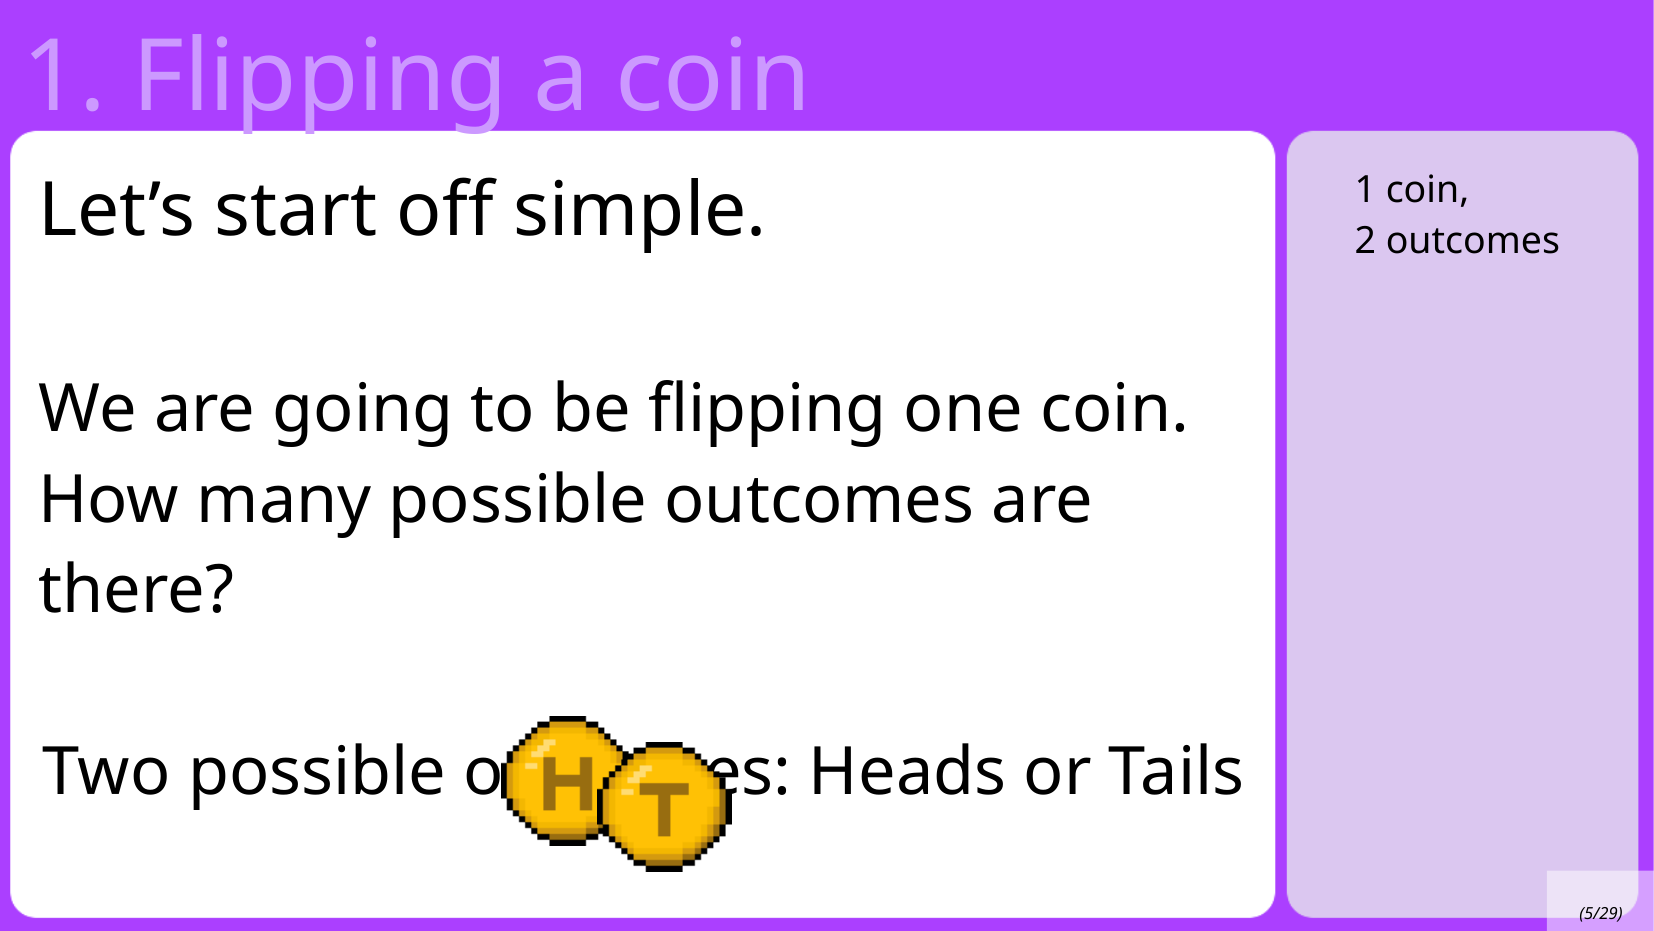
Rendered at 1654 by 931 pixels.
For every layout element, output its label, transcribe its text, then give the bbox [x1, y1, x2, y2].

title 1. Flipping a coin [22, 13, 1511, 130]
text_box Let’s start off simple. We are going to be flipping one coin. How many possible outcomes are there? Two possible outcomes: Heads or Tails [38, 155, 1250, 698]
picture [0, 0, 1654, 931]
text_box 1 coin, 2 outcomes [1297, 155, 1618, 692]
text_box (<number>/29) [1546, 877, 1654, 931]
